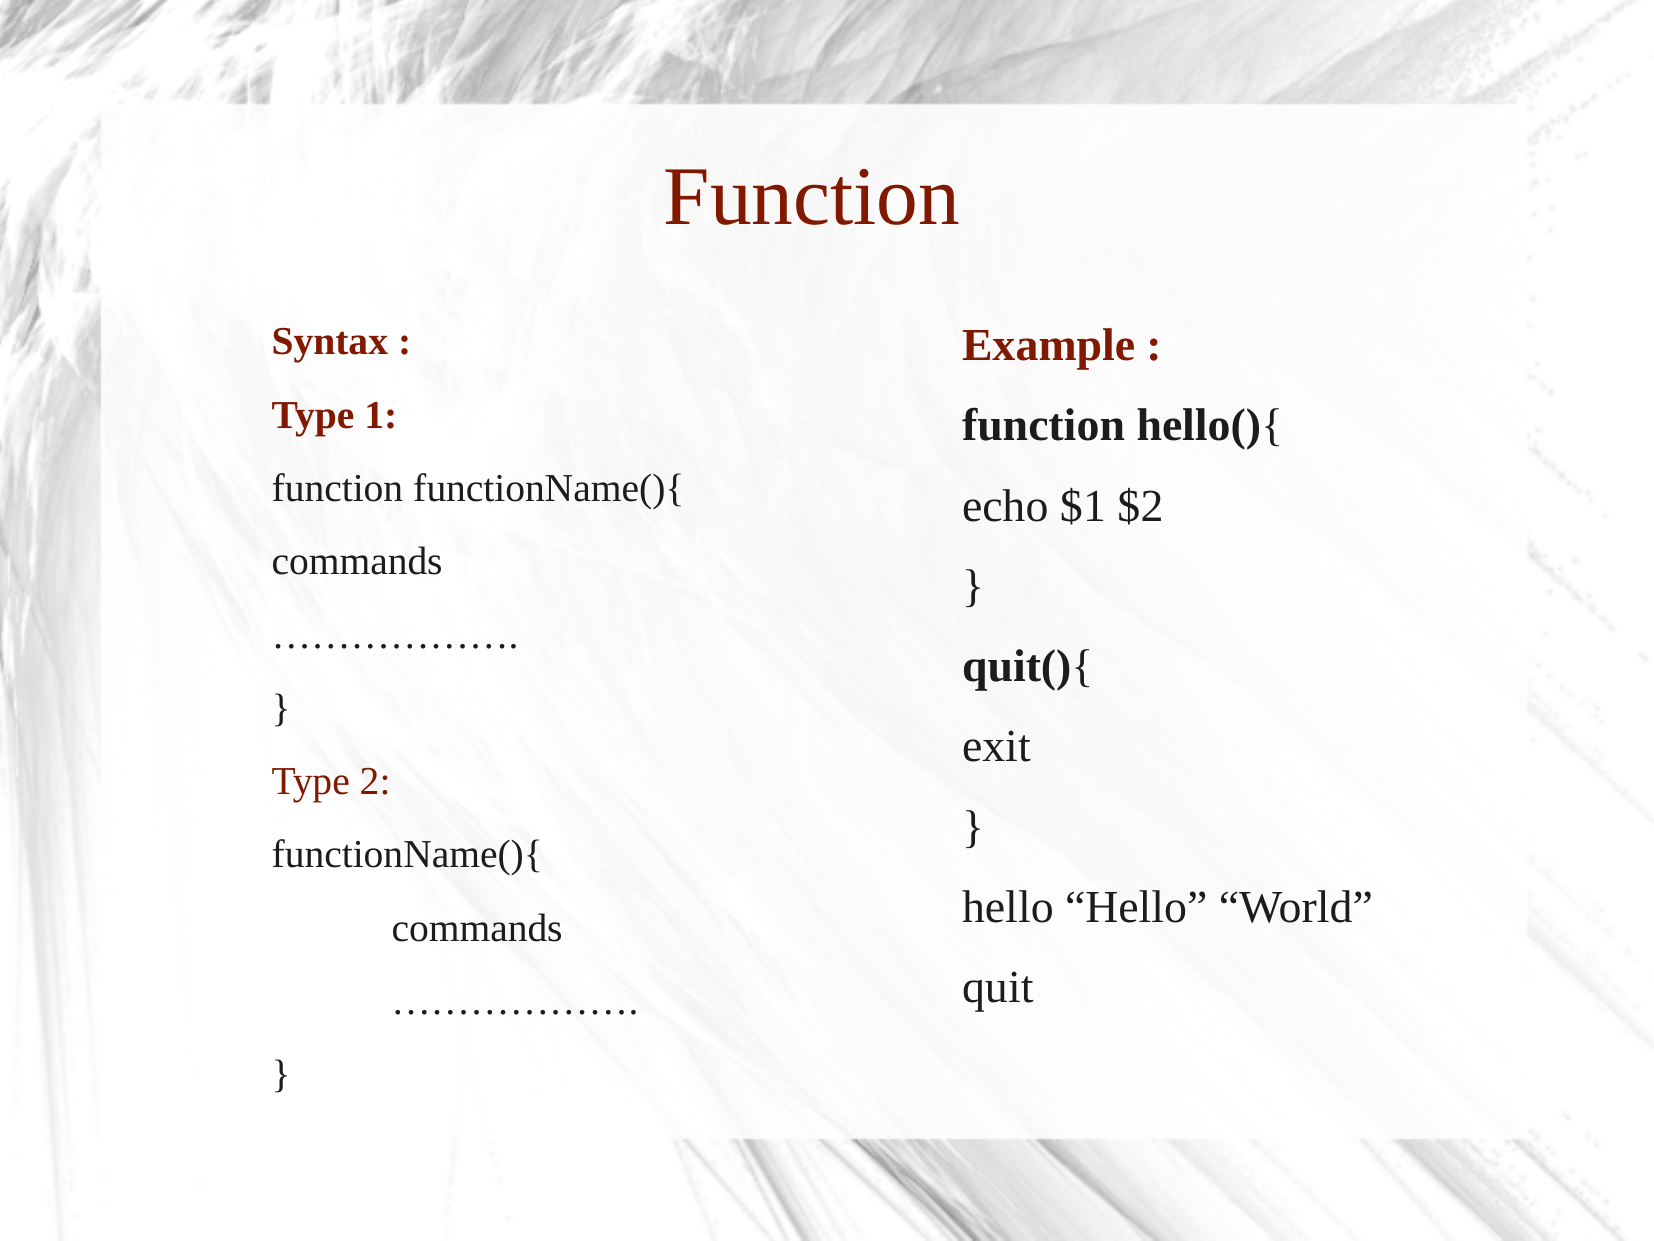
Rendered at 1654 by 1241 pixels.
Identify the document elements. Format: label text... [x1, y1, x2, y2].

list Syntax : Type 1: function functionName(){ commands ………………. } Type 2: functionName(){ commands ………………. } [271, 319, 904, 1103]
title Function [118, 112, 1506, 281]
list Example : function hello(){ echo $1 $2 } quit(){ exit } hello “Hello” “World” quit [962, 319, 1594, 1103]
picture [0, 0, 1654, 1241]
